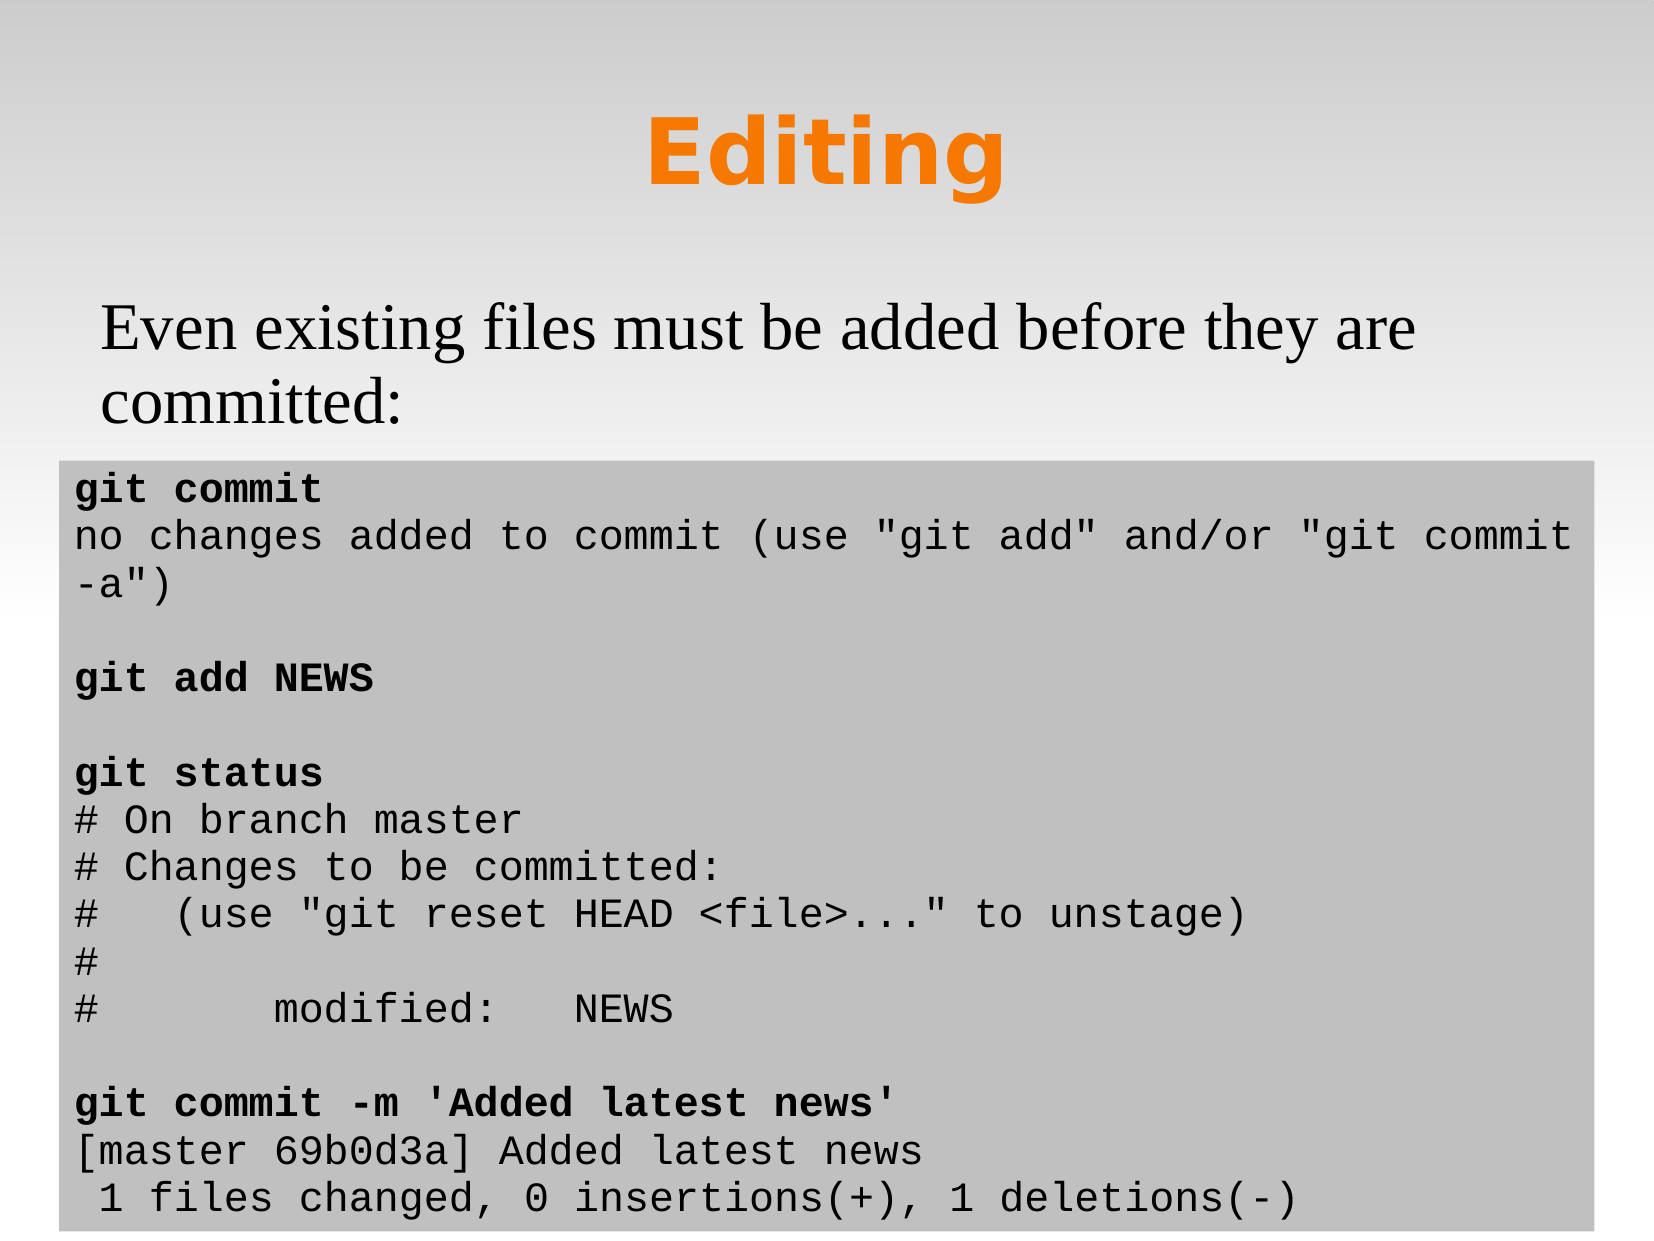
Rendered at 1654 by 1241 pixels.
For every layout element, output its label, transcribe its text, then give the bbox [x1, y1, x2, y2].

list Even existing files must be added before they are committed: [82, 290, 1571, 460]
title Editing [82, 56, 1571, 250]
text_box git commit no changes added to commit (use "git add" and/or "git commit -a") git add NEWS git status # On branch master # Changes to be committed: # (use "git reset HEAD <file>..." to unstage) # # modified: NEWS git commit -m 'Added latest news' [master 69b0d3a] Added latest news 1 files changed, 0 insertions(+), 1 deletions(-) [59, 460, 1595, 1232]
